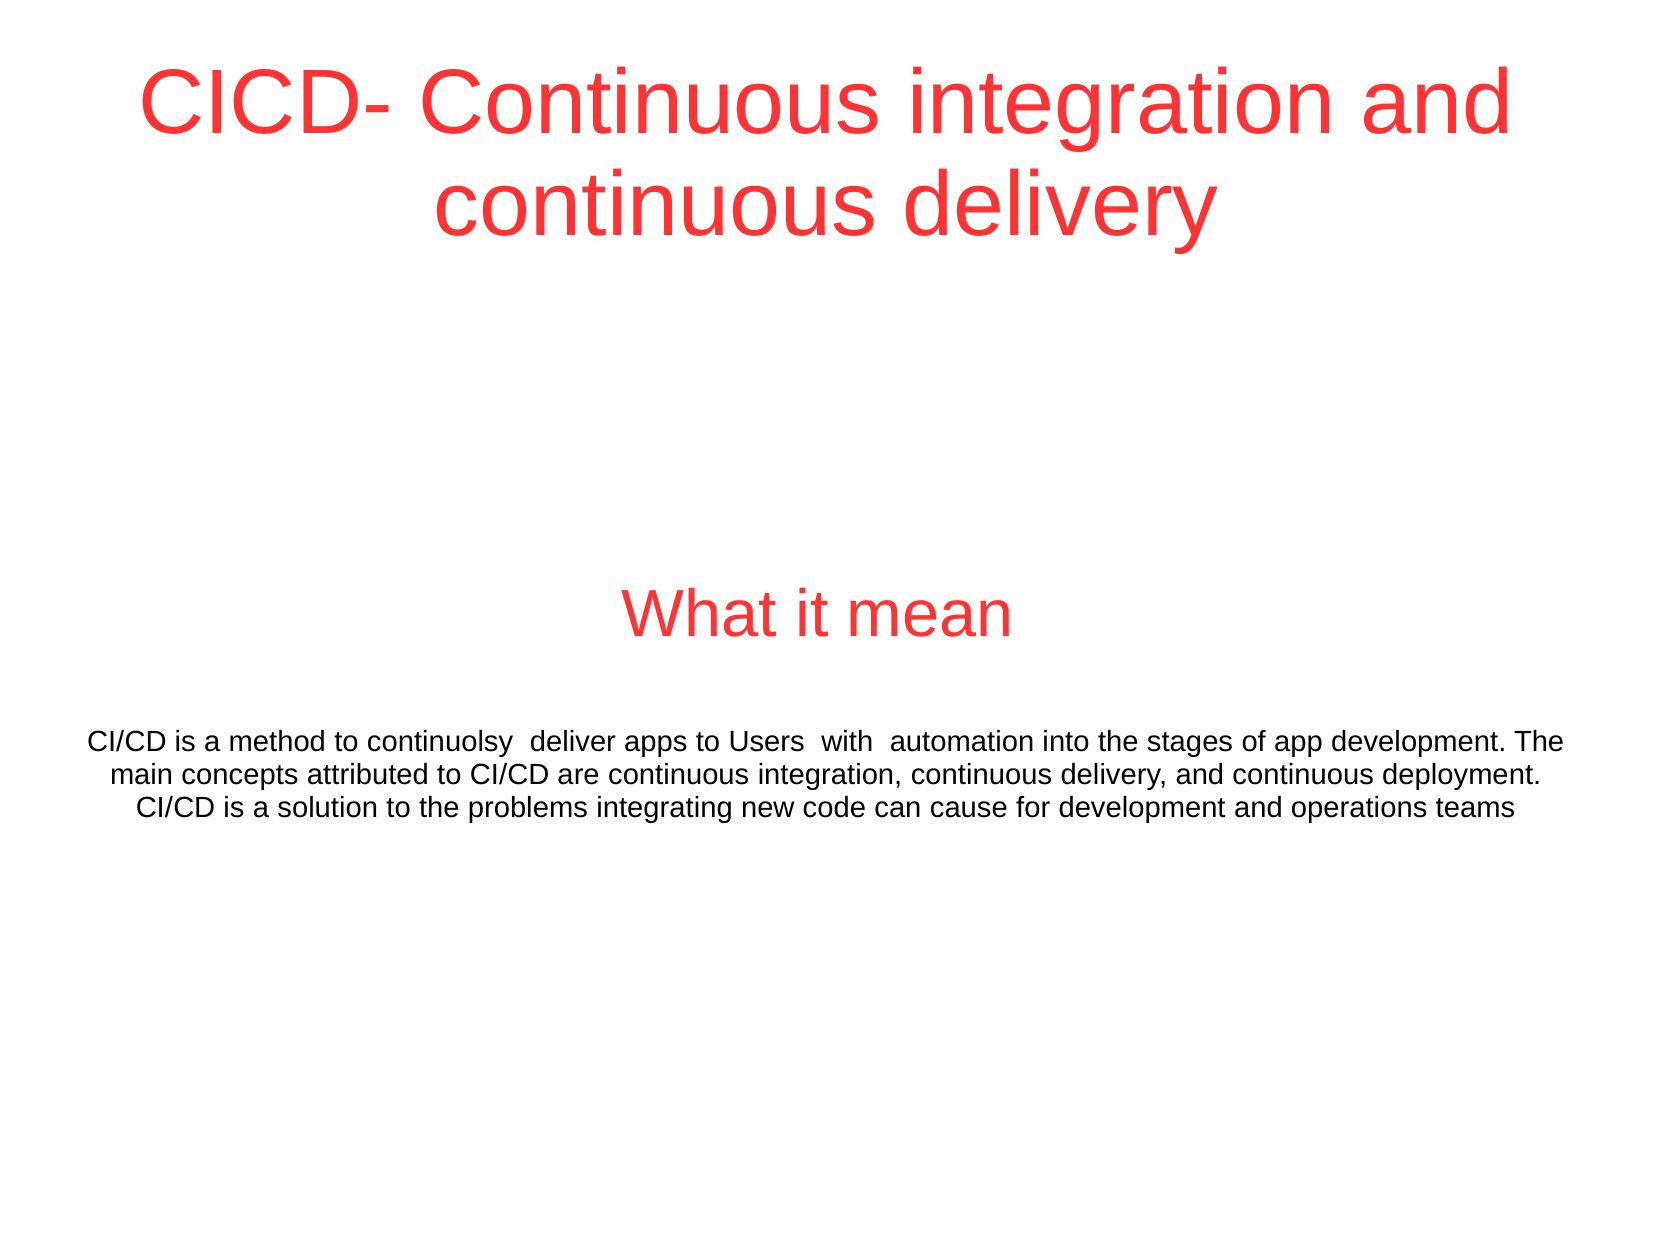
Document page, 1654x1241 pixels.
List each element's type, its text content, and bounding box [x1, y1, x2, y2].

title CICD- Continuous integration and continuous delivery [82, 49, 1571, 257]
subtitle What it mean CI/CD is a method to continuolsy deliver apps to Users with automation into the stages of app development. The main concepts attributed to CI/CD are continuous integration, continuous delivery, and continuous deployment. CI/CD is a solution to the problems integrating new code can cause for development and operations teams [82, 290, 1571, 1109]
